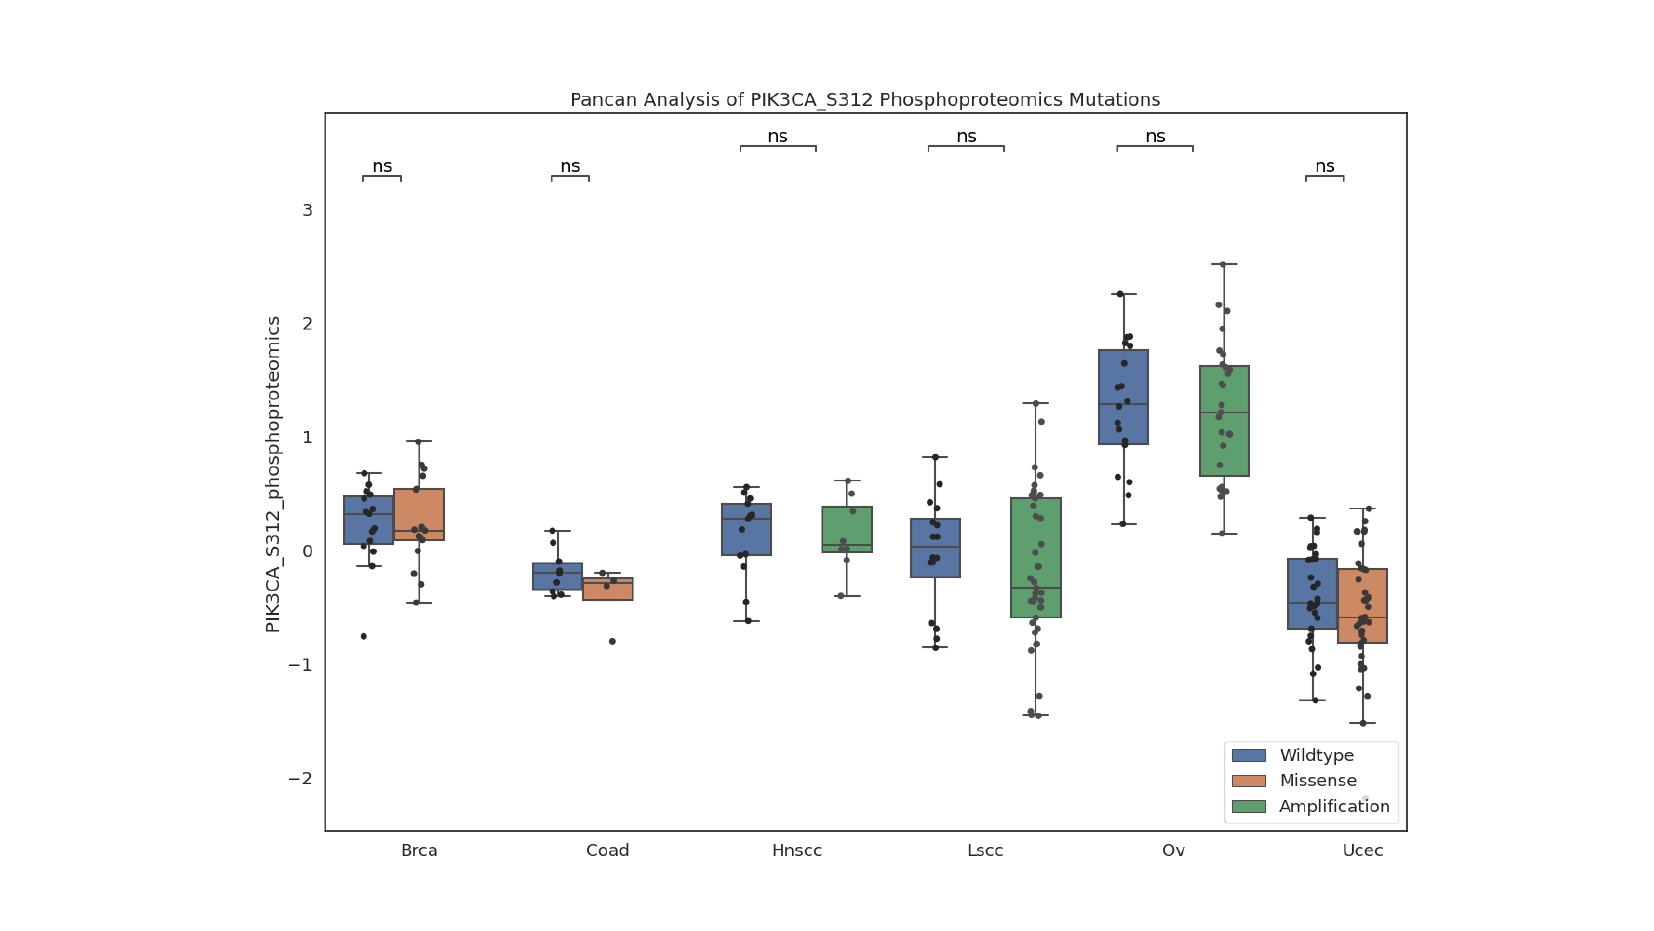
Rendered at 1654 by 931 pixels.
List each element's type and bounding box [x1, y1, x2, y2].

picture [150, 1, 1546, 931]
